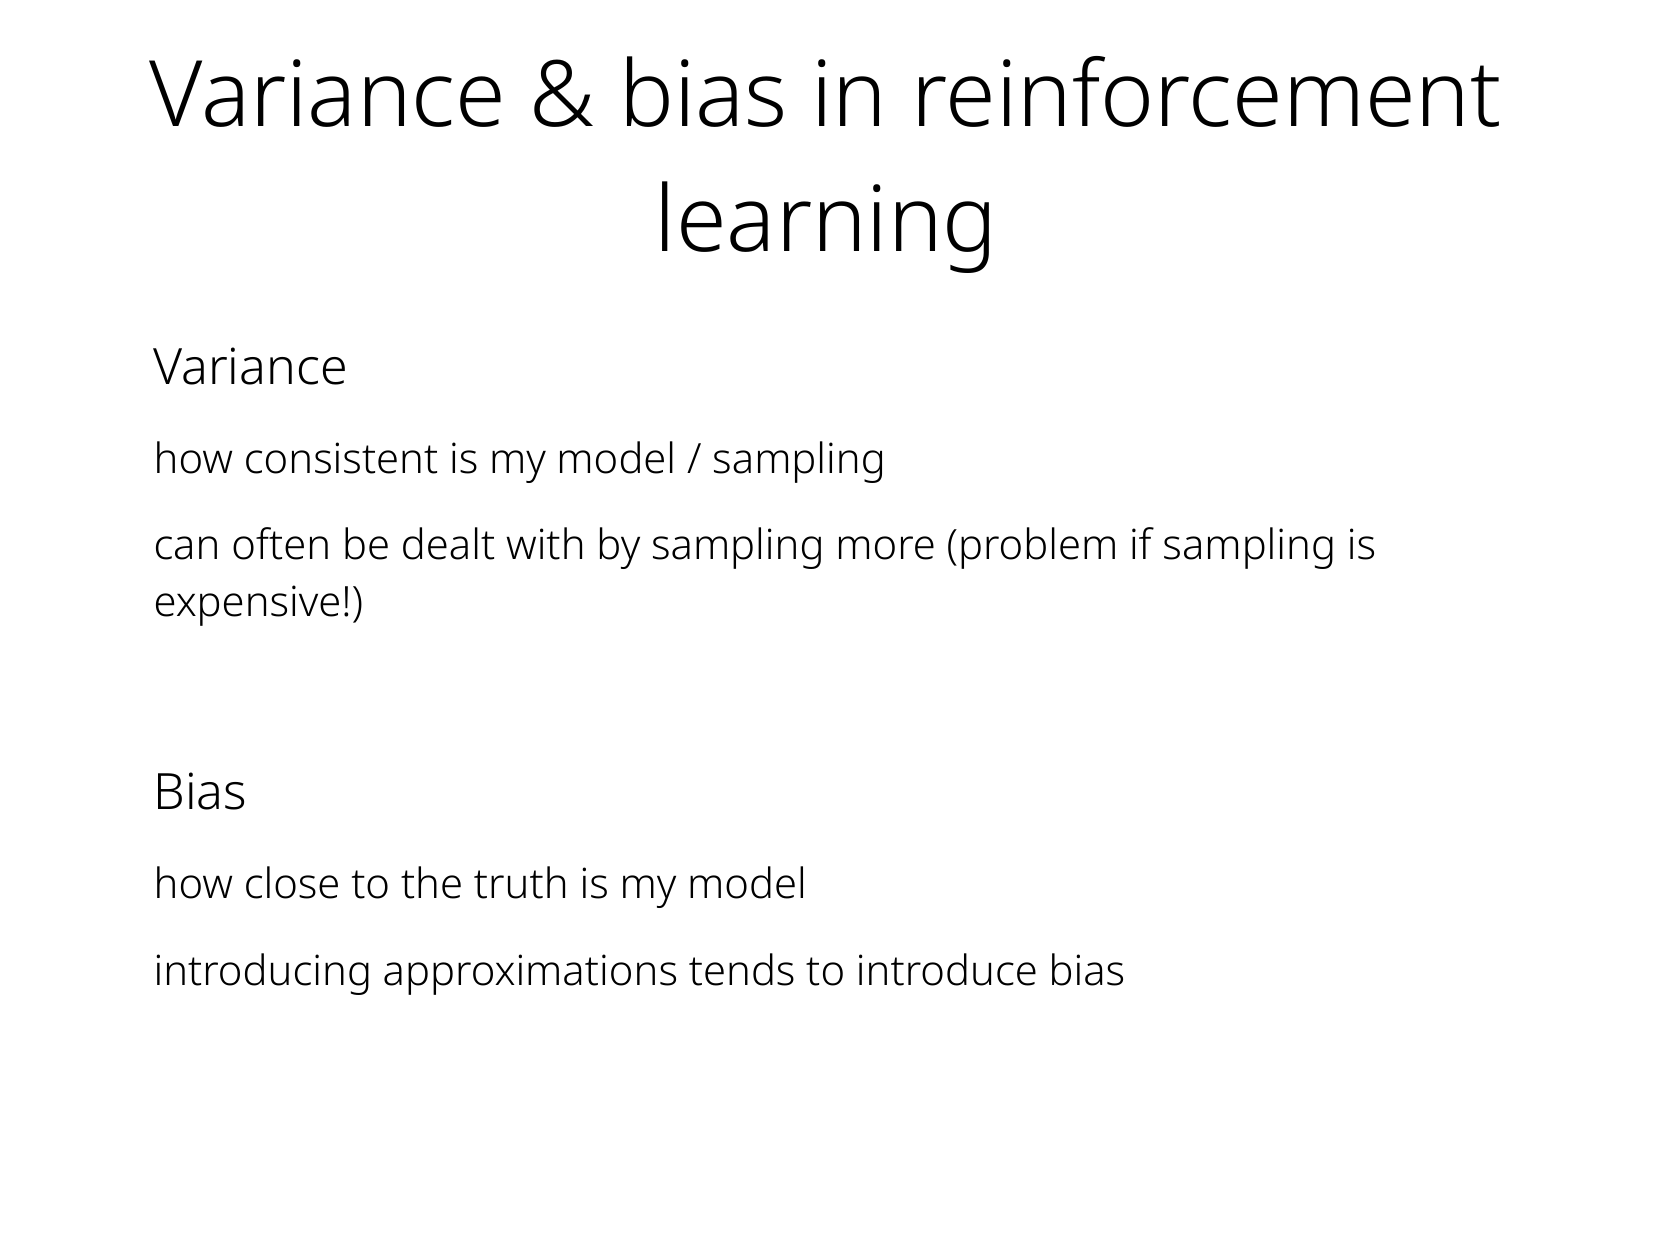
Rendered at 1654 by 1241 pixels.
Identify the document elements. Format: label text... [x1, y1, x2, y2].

title Variance & bias in reinforcement learning [82, 16, 1571, 290]
list Variance how consistent is my model / sampling can often be dealt with by sampling more (problem if sampling is expensive!) Bias how close to the truth is my model introducing approximations tends to introduce bias [82, 330, 1571, 1182]
